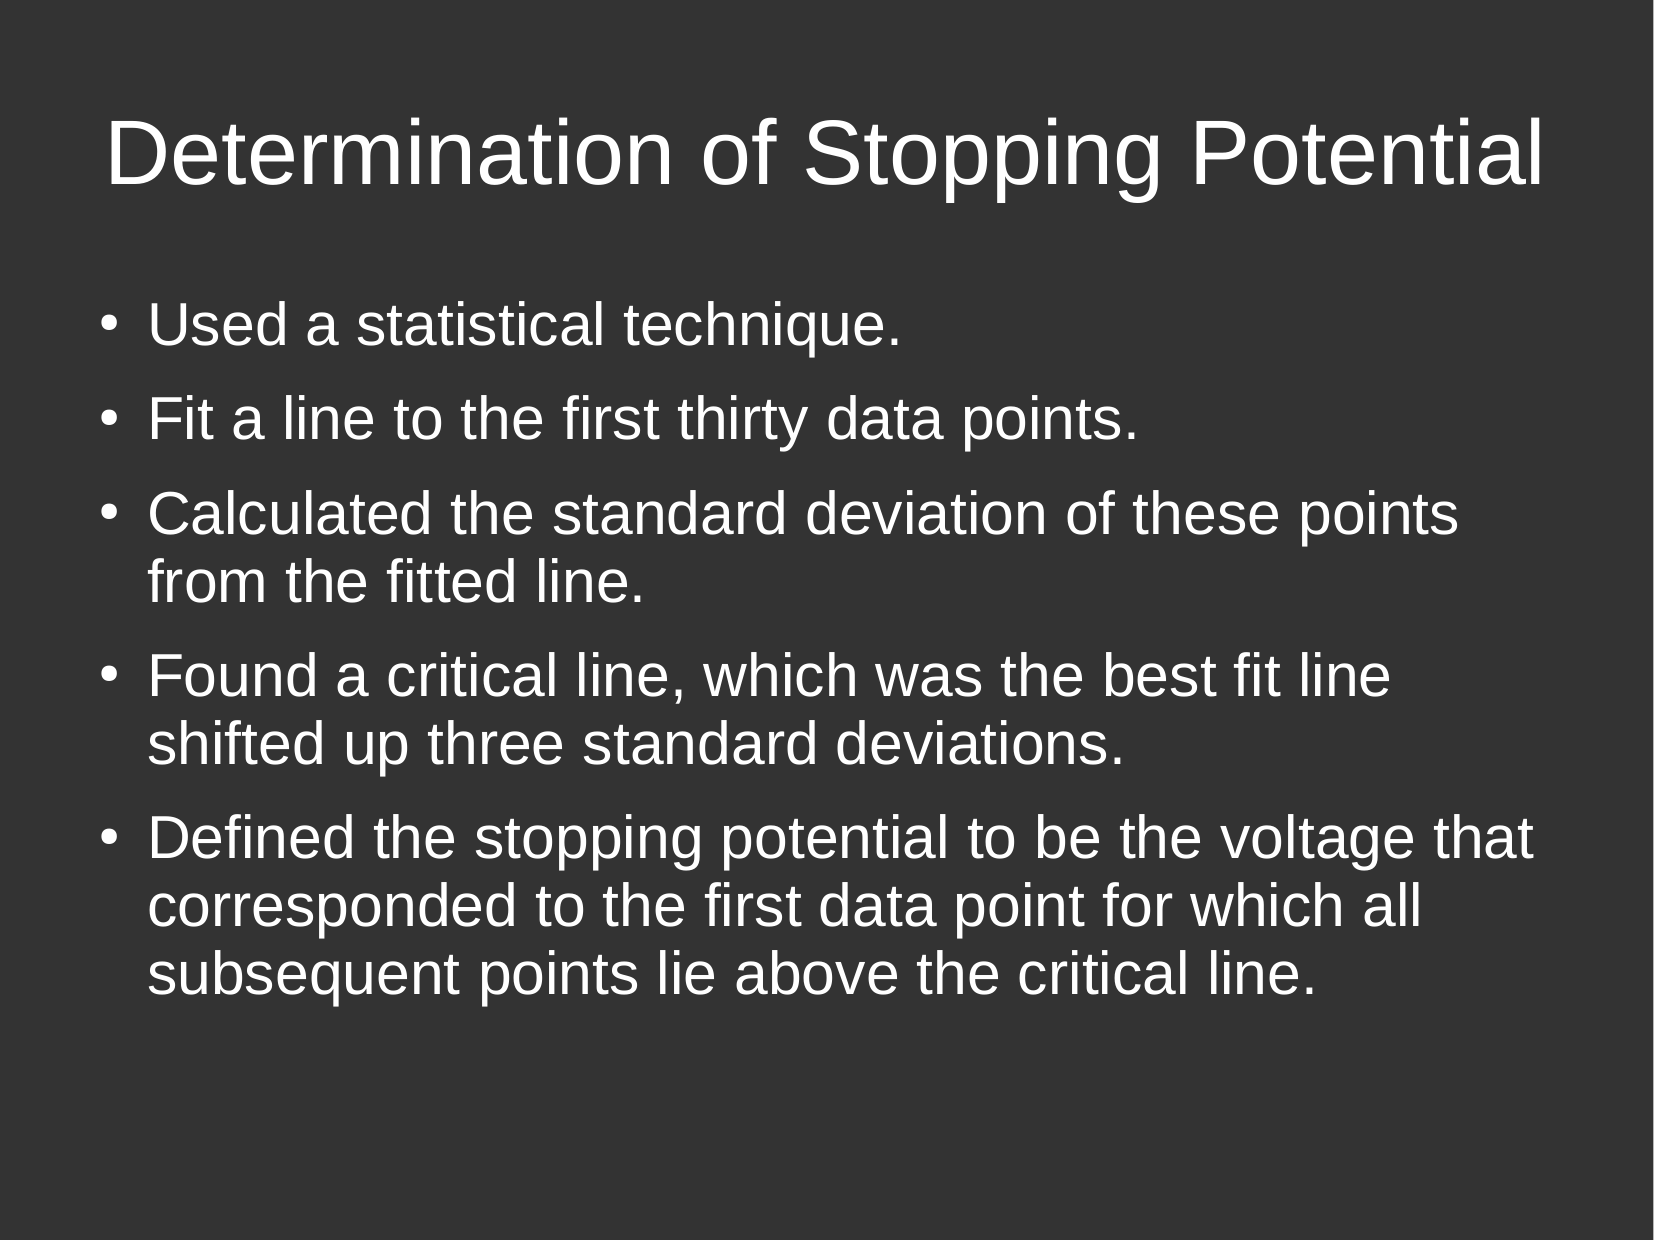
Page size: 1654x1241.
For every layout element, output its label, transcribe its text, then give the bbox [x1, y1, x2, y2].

list Used a statistical technique. Fit a line to the first thirty data points. Calculated the standard deviation of these points from the fitted line. Found a critical line, which was the best fit line shifted up three standard deviations. Defined the stopping potential to be the voltage that corresponded to the first data point for which all subsequent points lie above the critical line. [82, 290, 1571, 1010]
title Determination of Stopping Potential [82, 49, 1571, 257]
